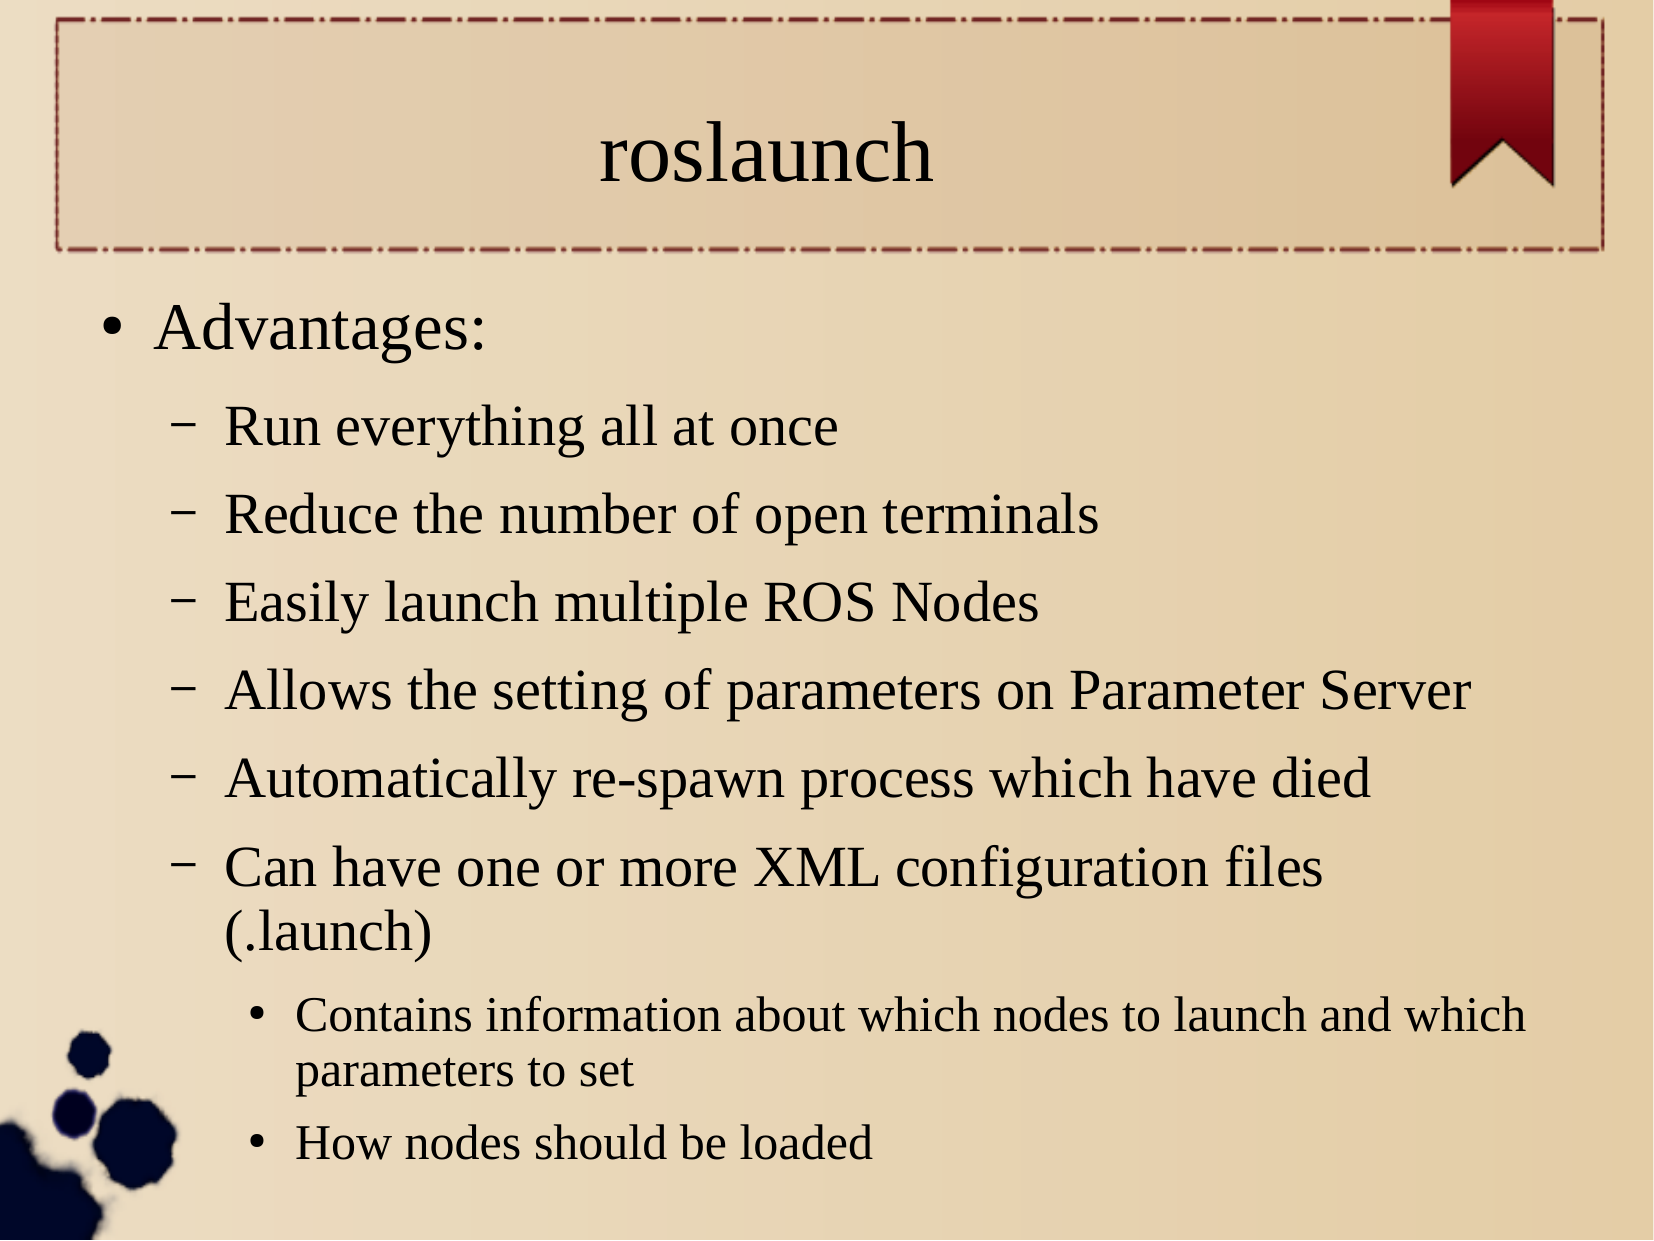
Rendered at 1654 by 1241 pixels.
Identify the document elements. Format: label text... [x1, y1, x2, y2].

picture [0, 0, 1654, 1240]
title roslaunch [82, 49, 1453, 257]
list Advantages: Run everything all at once Reduce the number of open terminals Easily launch multiple ROS Nodes Allows the setting of parameters on Parameter Server Automatically re-spawn process which have died Can have one or more XML configuration files (.launch) Contains information about which nodes to launch and which parameters to set How nodes should be loaded [82, 290, 1538, 1186]
